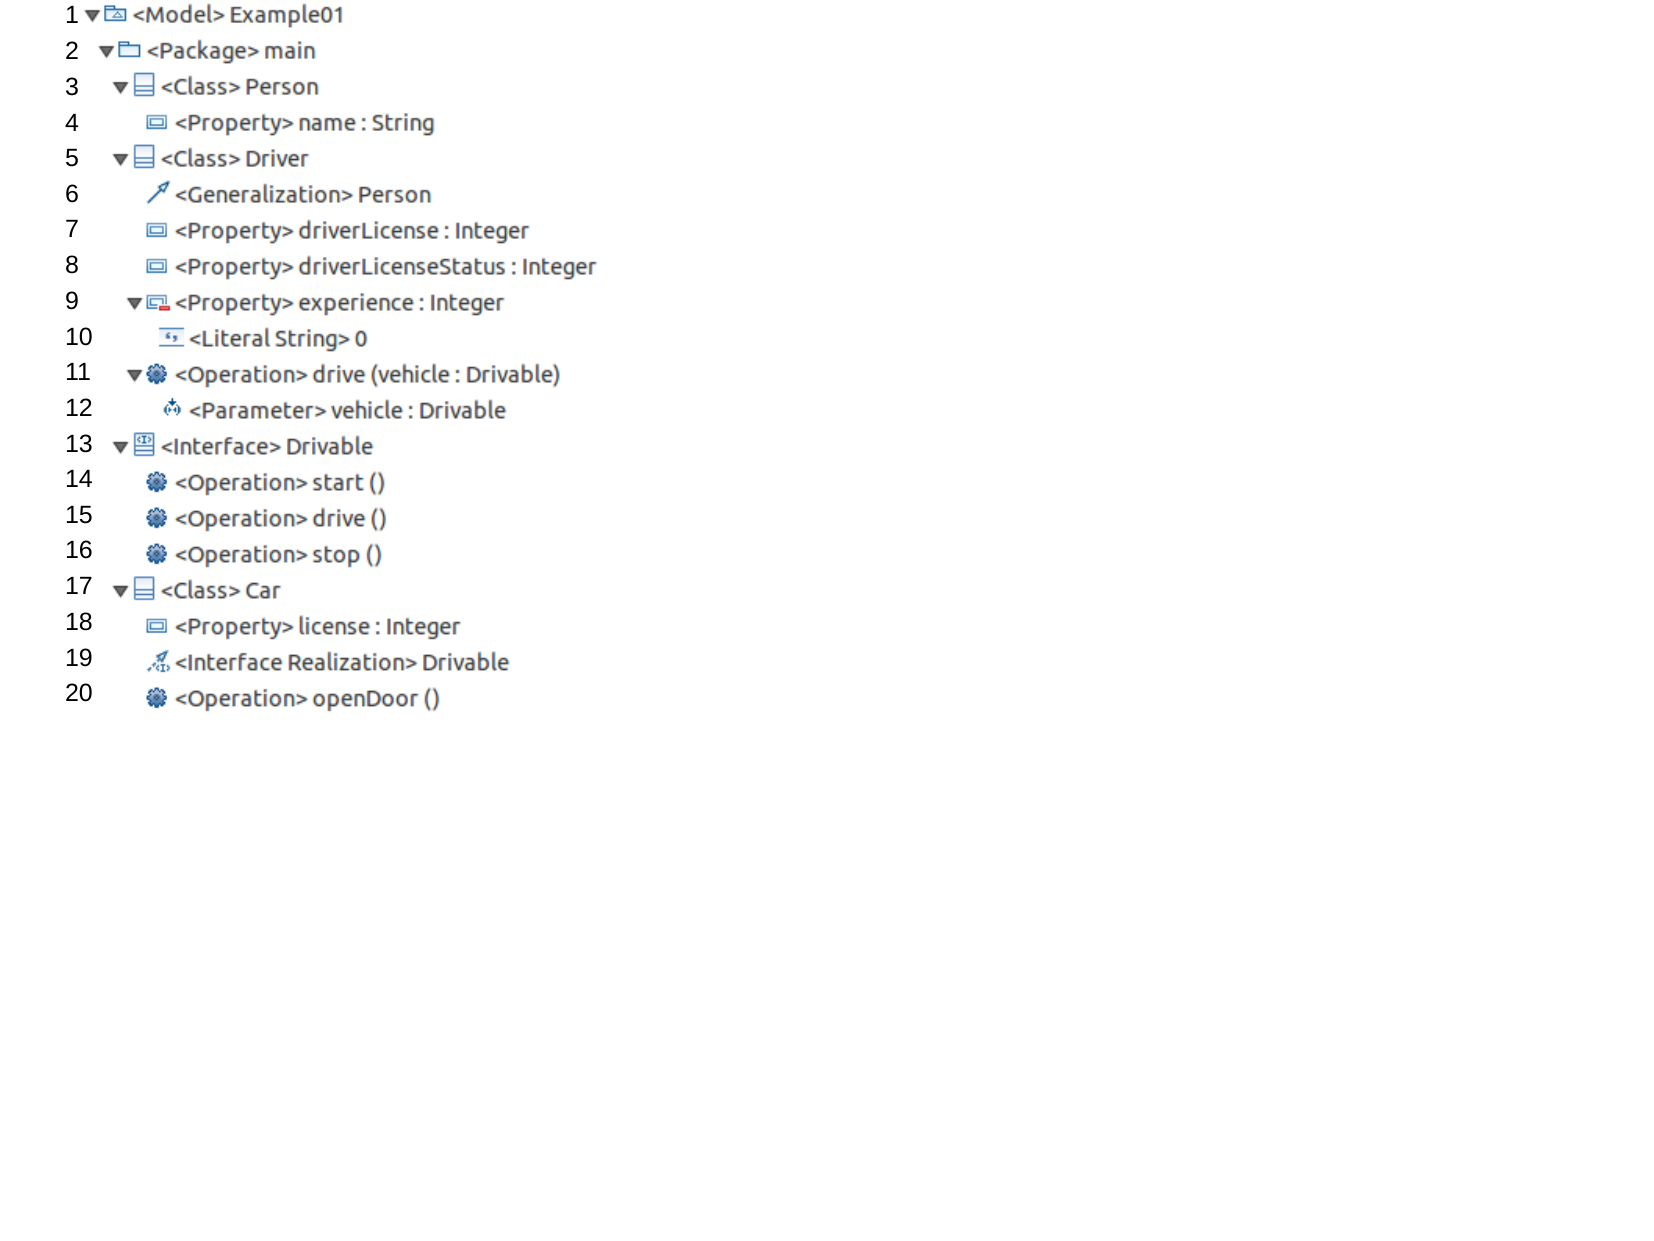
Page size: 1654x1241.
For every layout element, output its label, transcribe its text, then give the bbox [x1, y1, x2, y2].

picture [125, 1, 605, 716]
list 1 2 3 4 5 6 7 8 9 10 11 12 13 14 15 16 17 18 19 20 [0, 1, 125, 951]
